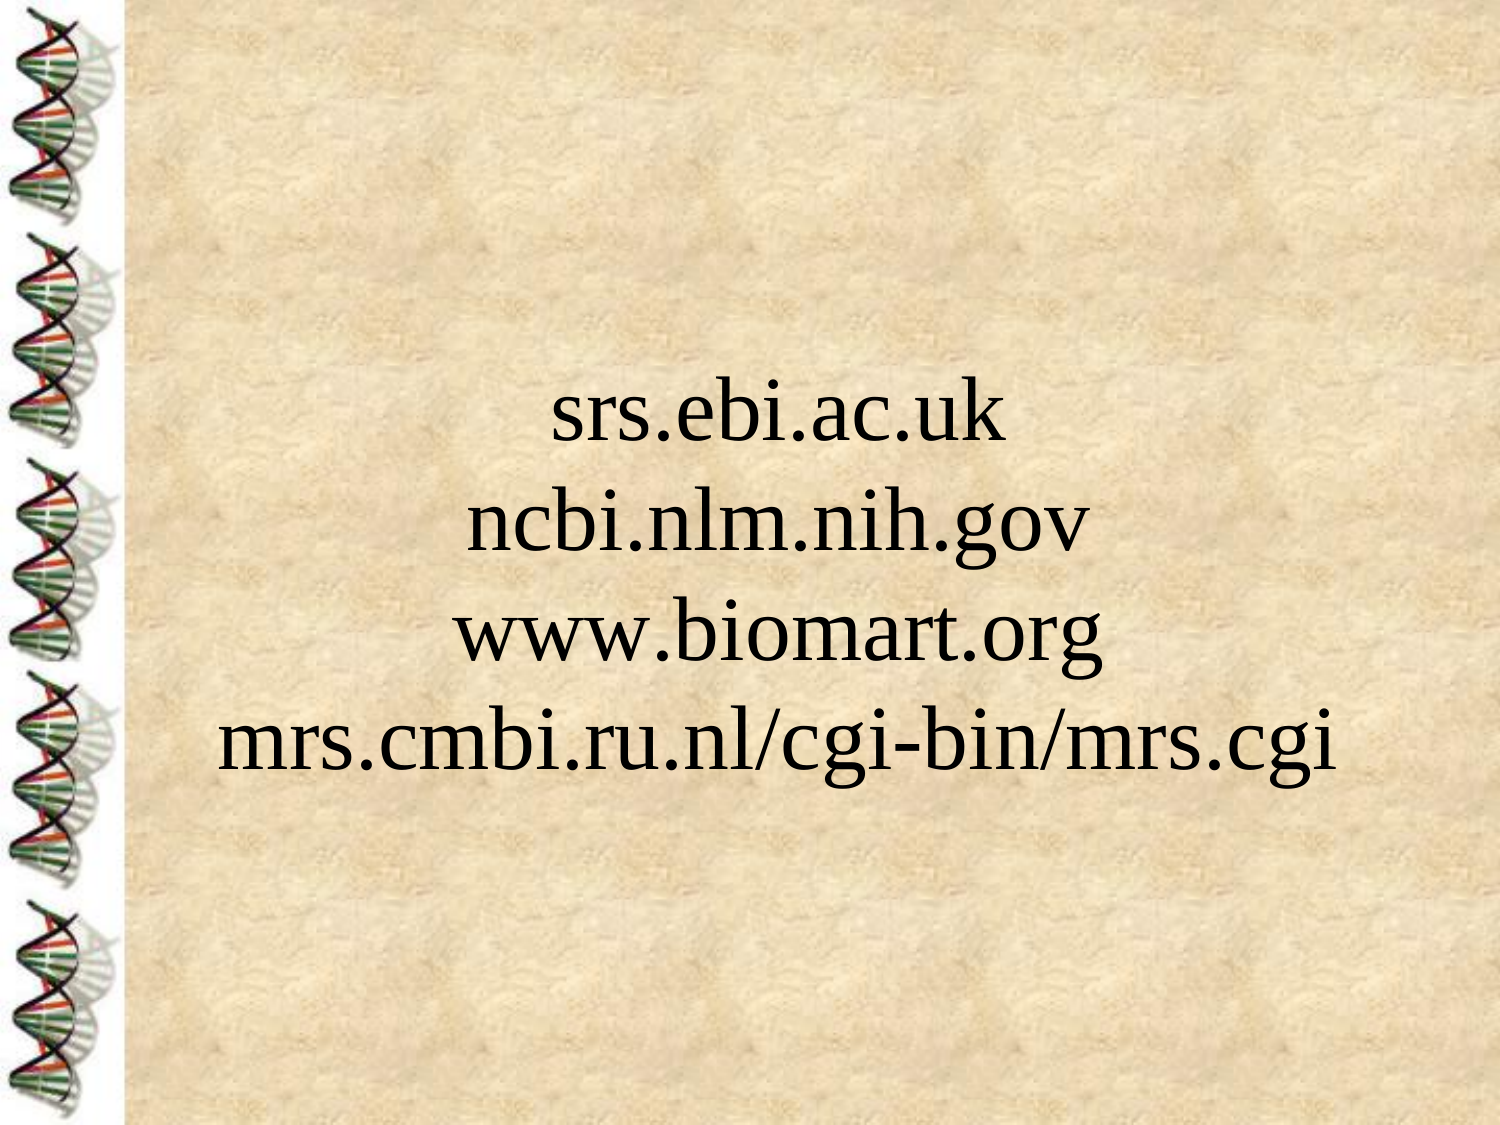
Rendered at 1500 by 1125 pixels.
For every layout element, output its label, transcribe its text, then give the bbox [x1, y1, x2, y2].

picture [0, 0, 1500, 1125]
title srs.ebi.ac.uk ncbi.nlm.nih.gov www.biomart.org mrs.cmbi.ru.nl/cgi-bin/mrs.cgi [141, 301, 1417, 839]
